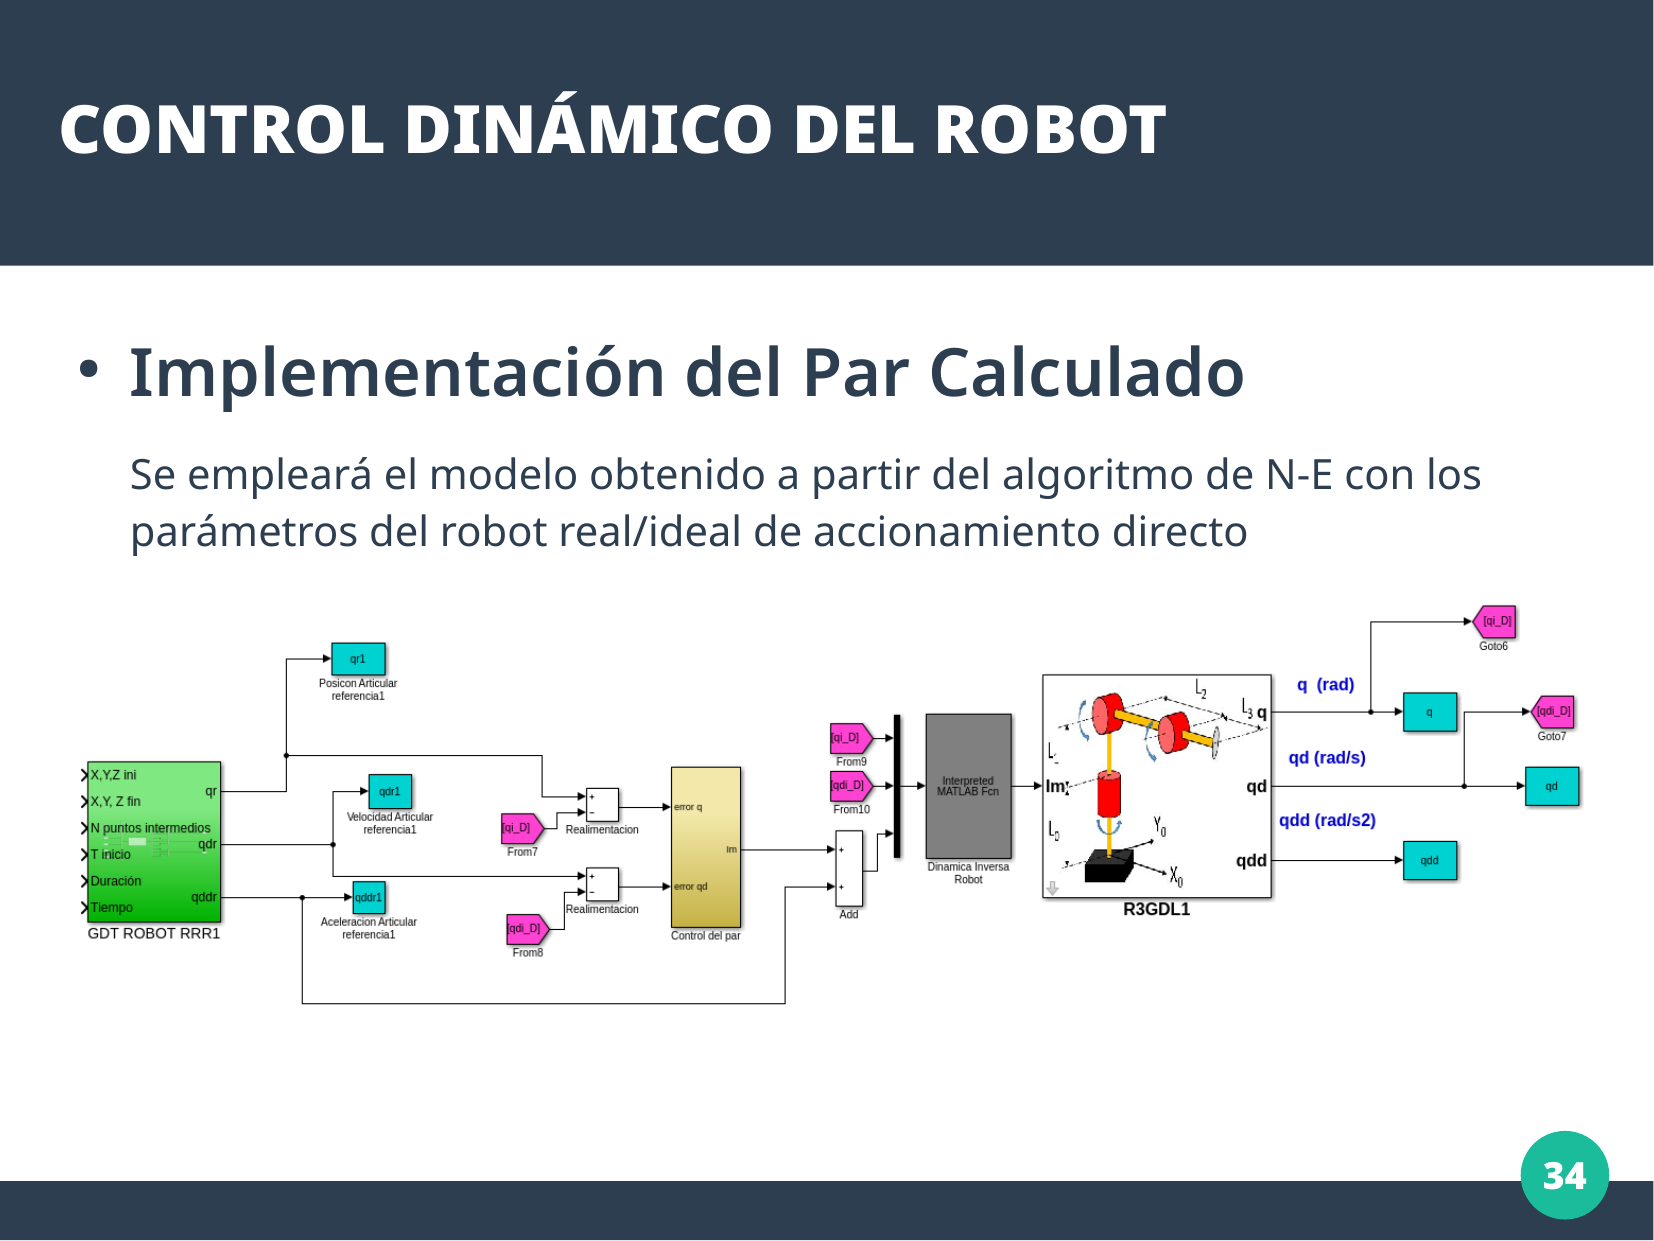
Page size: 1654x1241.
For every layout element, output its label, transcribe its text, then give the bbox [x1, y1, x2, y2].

list Implementación del Par Calculado Se empleará el modelo obtenido a partir del algoritmo de N-E con los parámetros del robot real/ideal de accionamiento directo [59, 324, 1595, 579]
list Implementación del Par Calculado Se empleará el modelo obtenido a partir del algoritmo de N-E con los parámetros del robot real/ideal de accionamiento directo [59, 1123, 1595, 1152]
picture [28, 579, 1607, 1123]
title CONTROL DINÁMICO DEL ROBOT [59, 49, 1595, 207]
